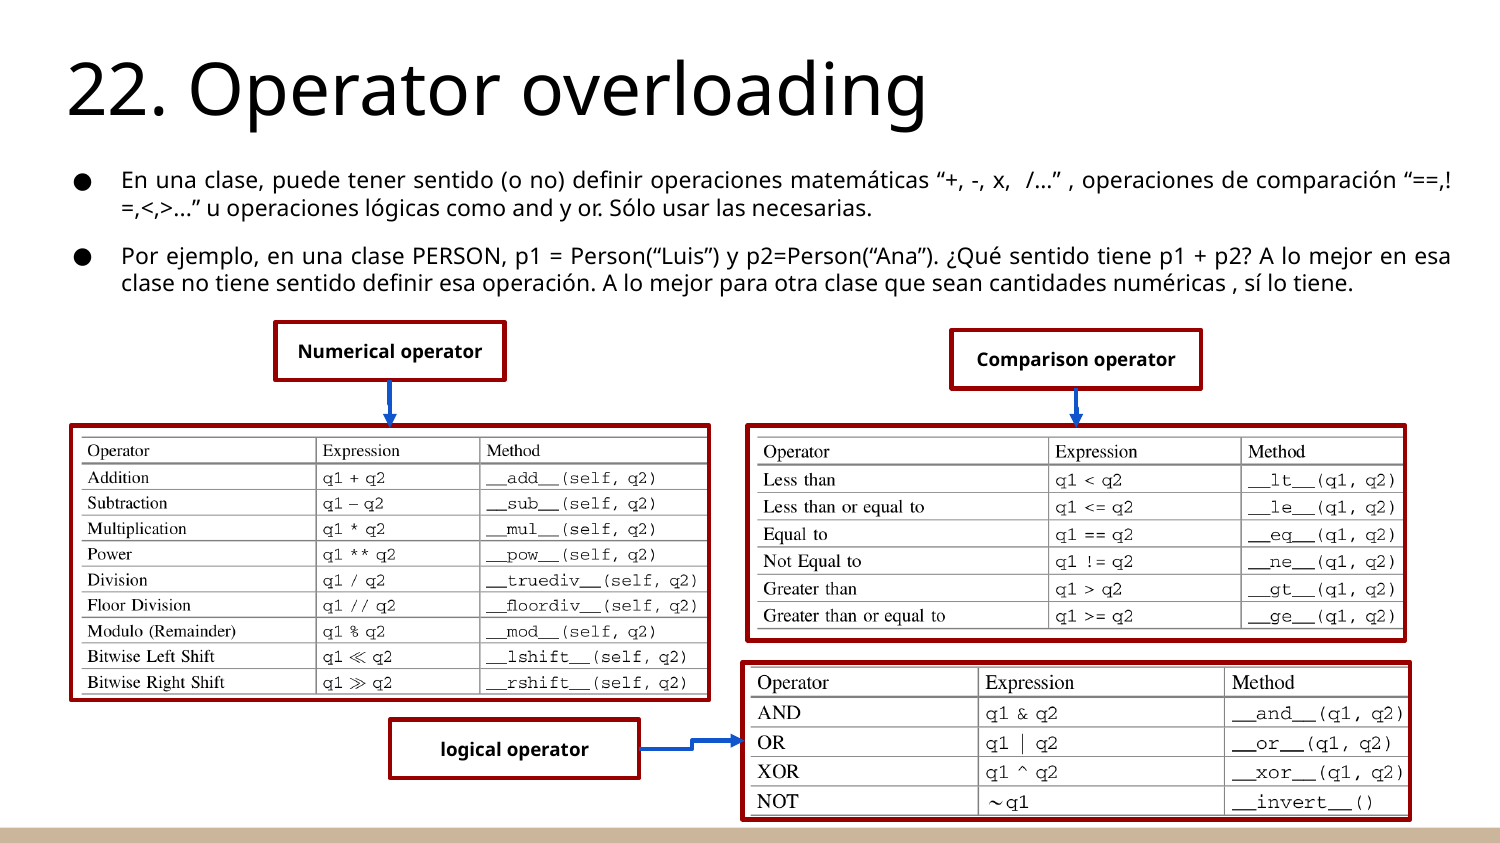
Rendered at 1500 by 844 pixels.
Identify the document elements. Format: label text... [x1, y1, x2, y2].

picture [744, 664, 1408, 817]
text_box En una clase, puede tener sentido (o no) definir operaciones matemáticas “+, -, x, /…” , operaciones de comparación “==,!=,<,>...” u operaciones lógicas como and y or. Sólo usar las necesarias. Por ejemplo, en una clase PERSON, p1 = Person(“Luis”) y p2=Person(“Ana”). ¿Qué sentido tiene p1 + p2? A lo mejor en esa clase no tiene sentido definir esa operación. A lo mejor para otra clase que sean cantidades numéricas , sí lo tiene. [31, 156, 1469, 354]
text_box Comparison operator [951, 330, 1201, 389]
picture [73, 427, 707, 698]
picture [750, 427, 1403, 638]
text_box Numerical operator [275, 321, 505, 381]
title 22. Operator overloading [51, 8, 1449, 146]
text_box logical operator [389, 719, 640, 778]
